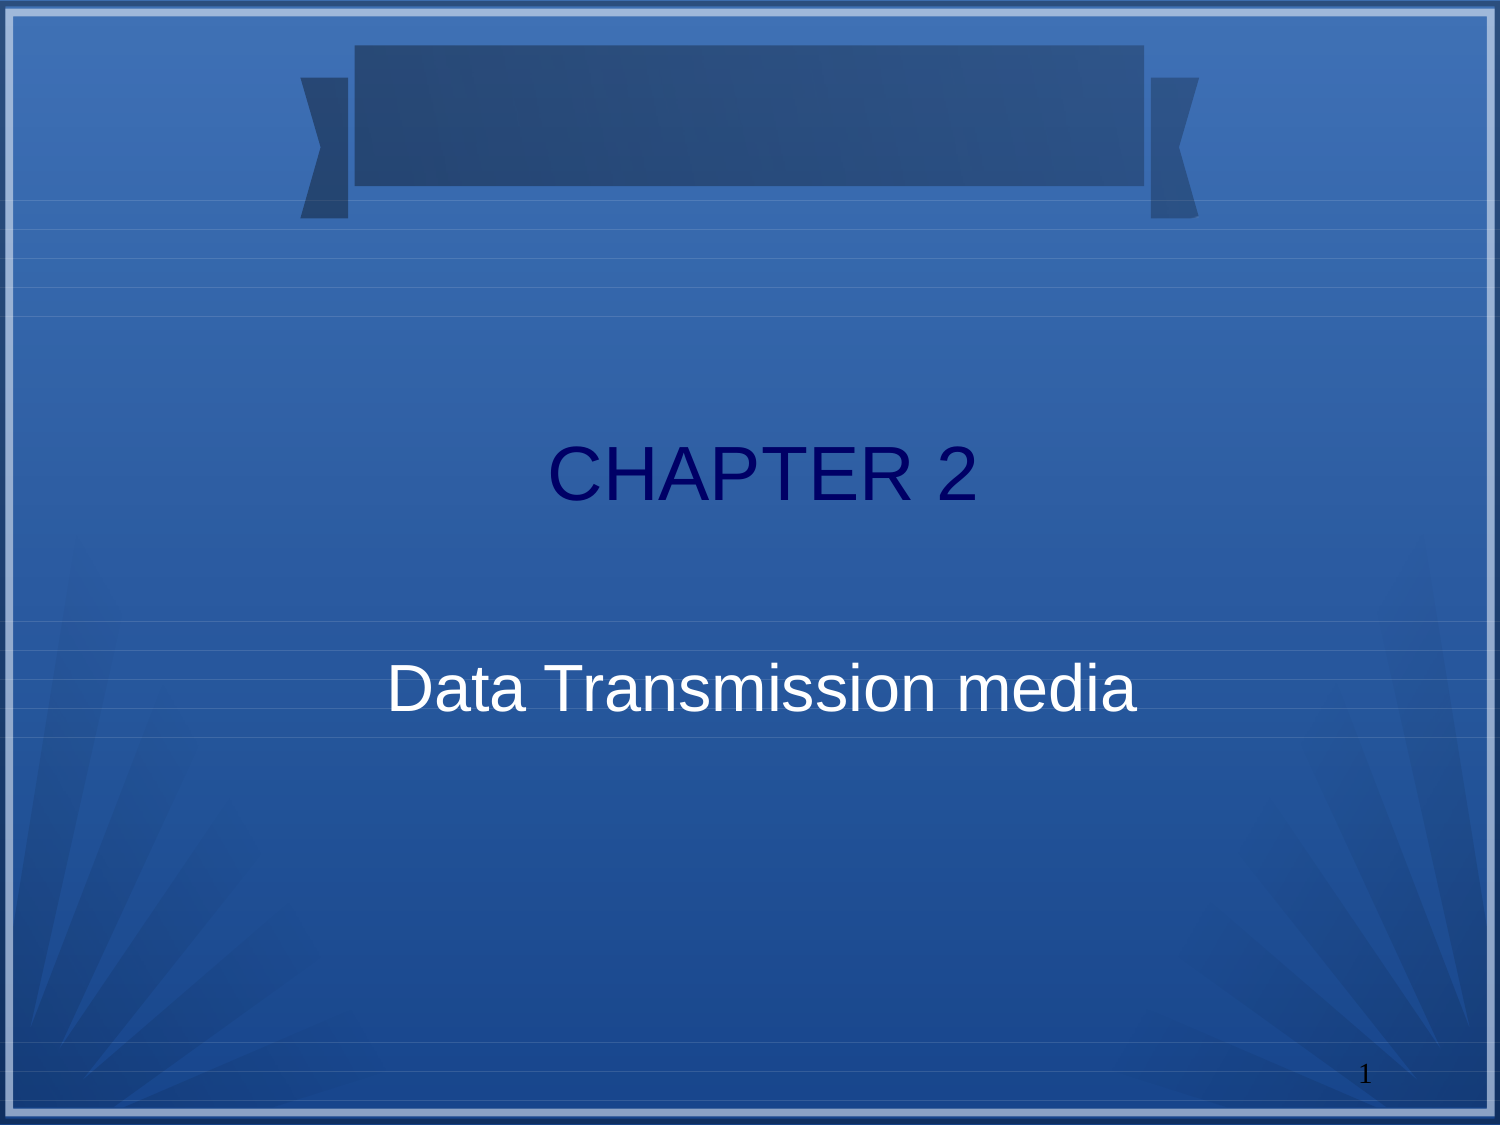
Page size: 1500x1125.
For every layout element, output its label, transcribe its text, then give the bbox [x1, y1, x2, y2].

subtitle Data Transmission media [225, 637, 1276, 925]
title CHAPTER 2 [112, 349, 1388, 591]
text_box 47 [1074, 1050, 1388, 1125]
